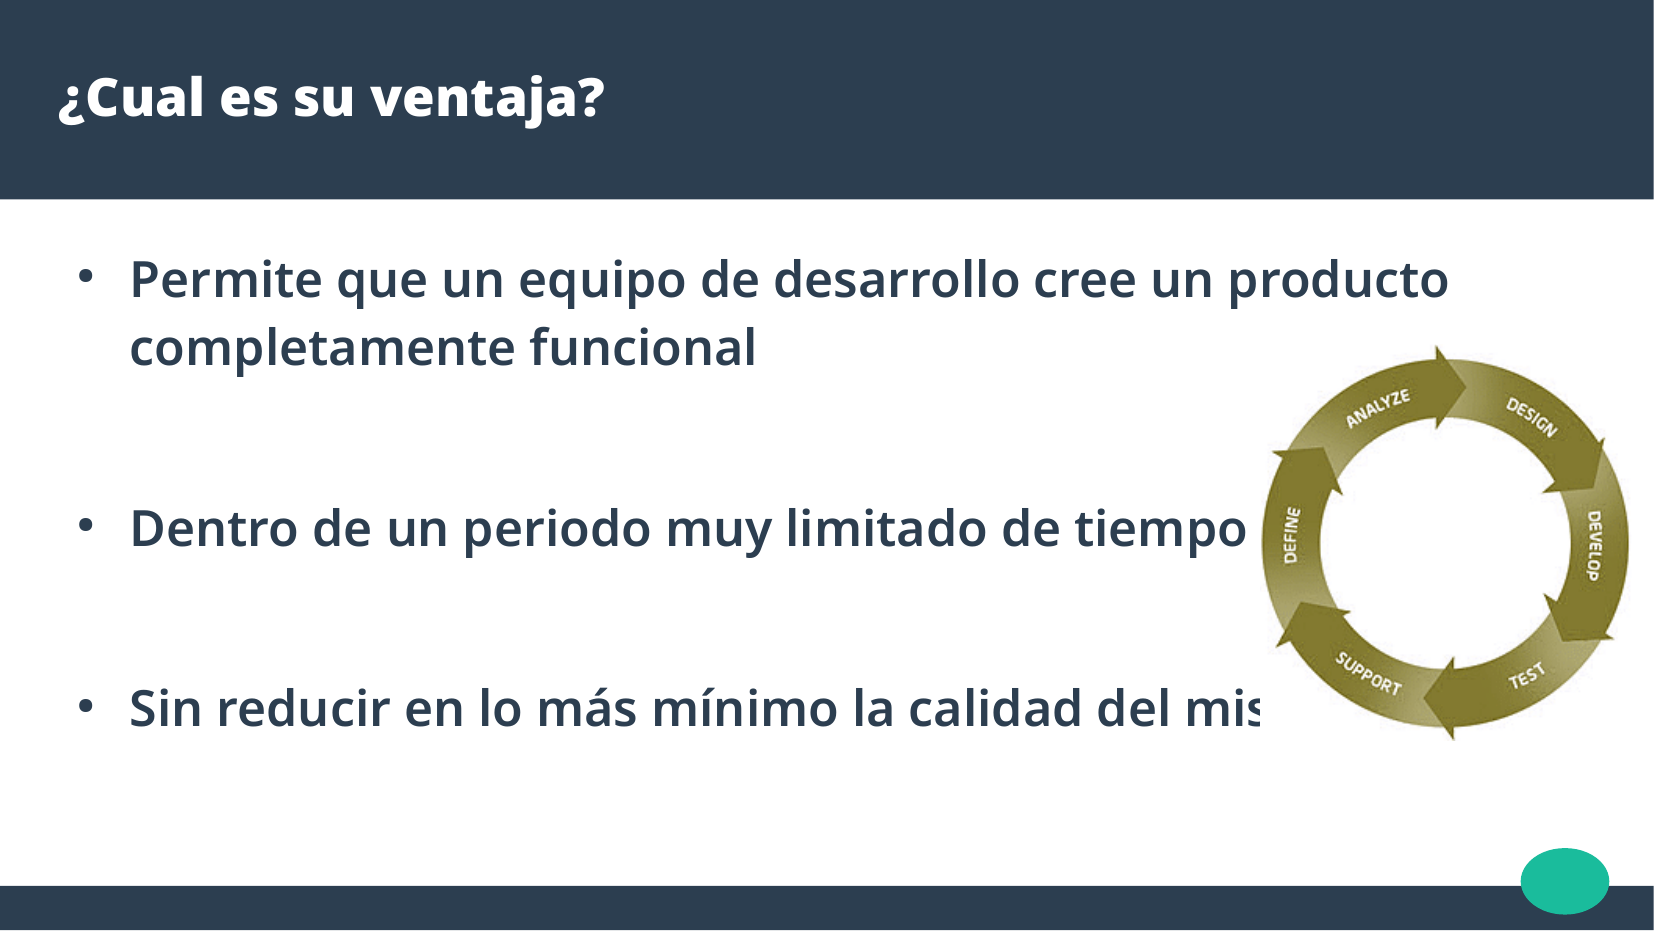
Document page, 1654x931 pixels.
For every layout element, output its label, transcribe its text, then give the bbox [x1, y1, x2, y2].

title ¿Cual es su ventaja? [59, 37, 1595, 156]
list Permite que un equipo de desarrollo cree un producto completamente funcional Dentro de un periodo muy limitado de tiempo Sin reducir en lo más mínimo la calidad del mismo. [59, 243, 1595, 864]
picture [1260, 344, 1632, 741]
